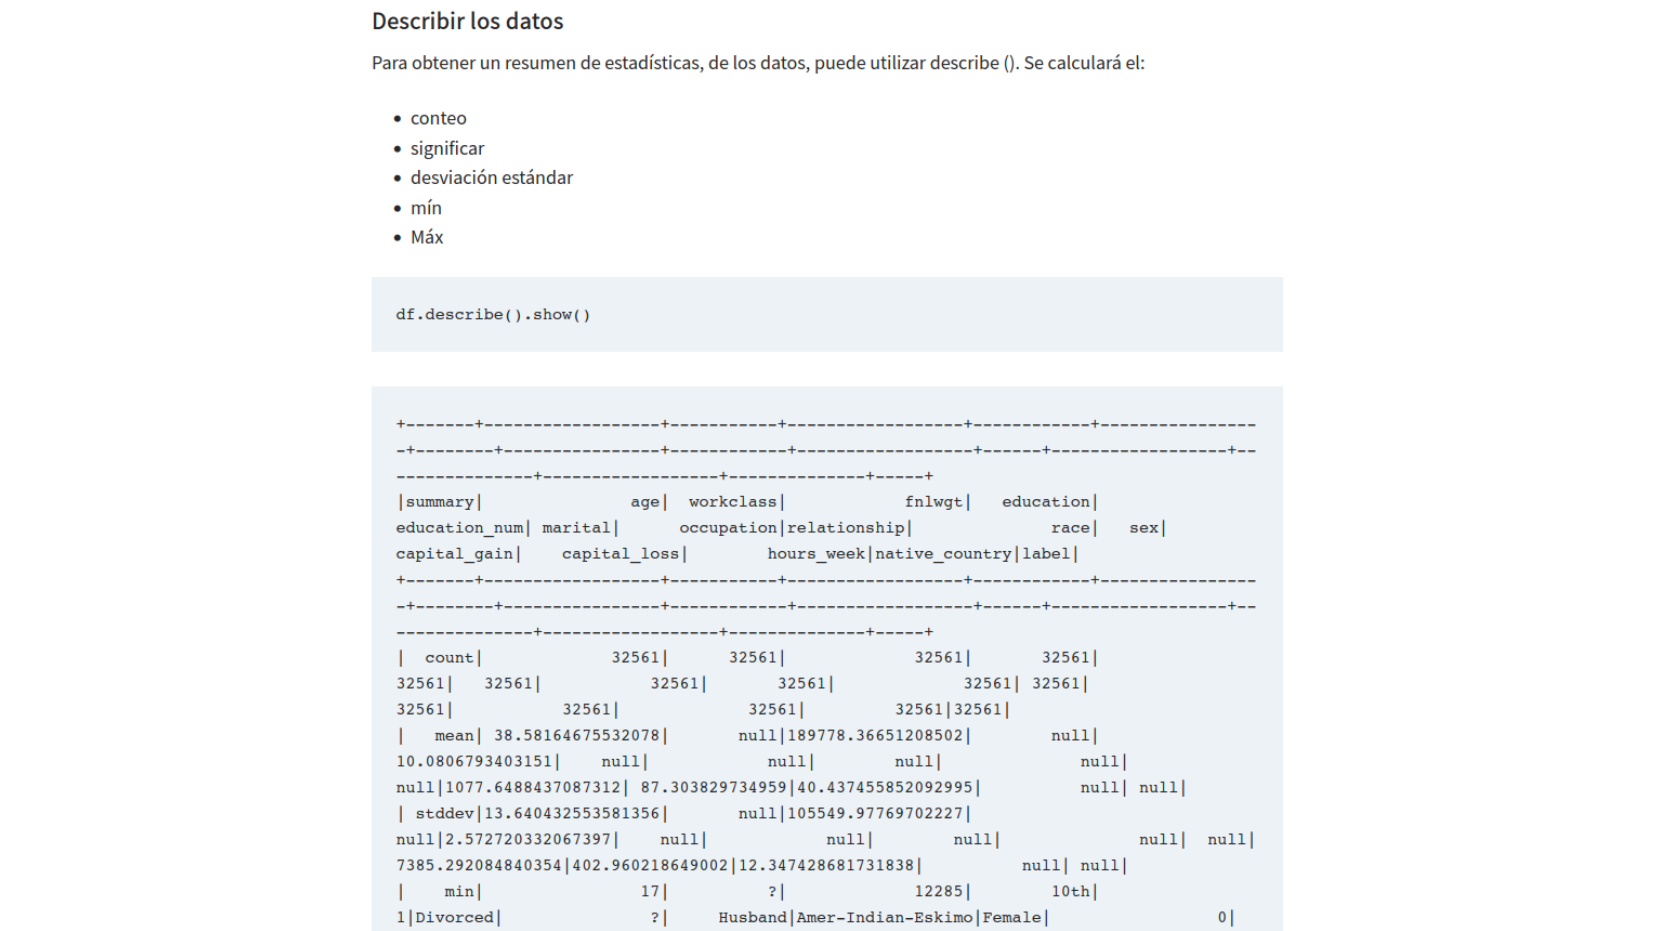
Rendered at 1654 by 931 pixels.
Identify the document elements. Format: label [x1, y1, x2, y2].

picture [350, 0, 1308, 931]
